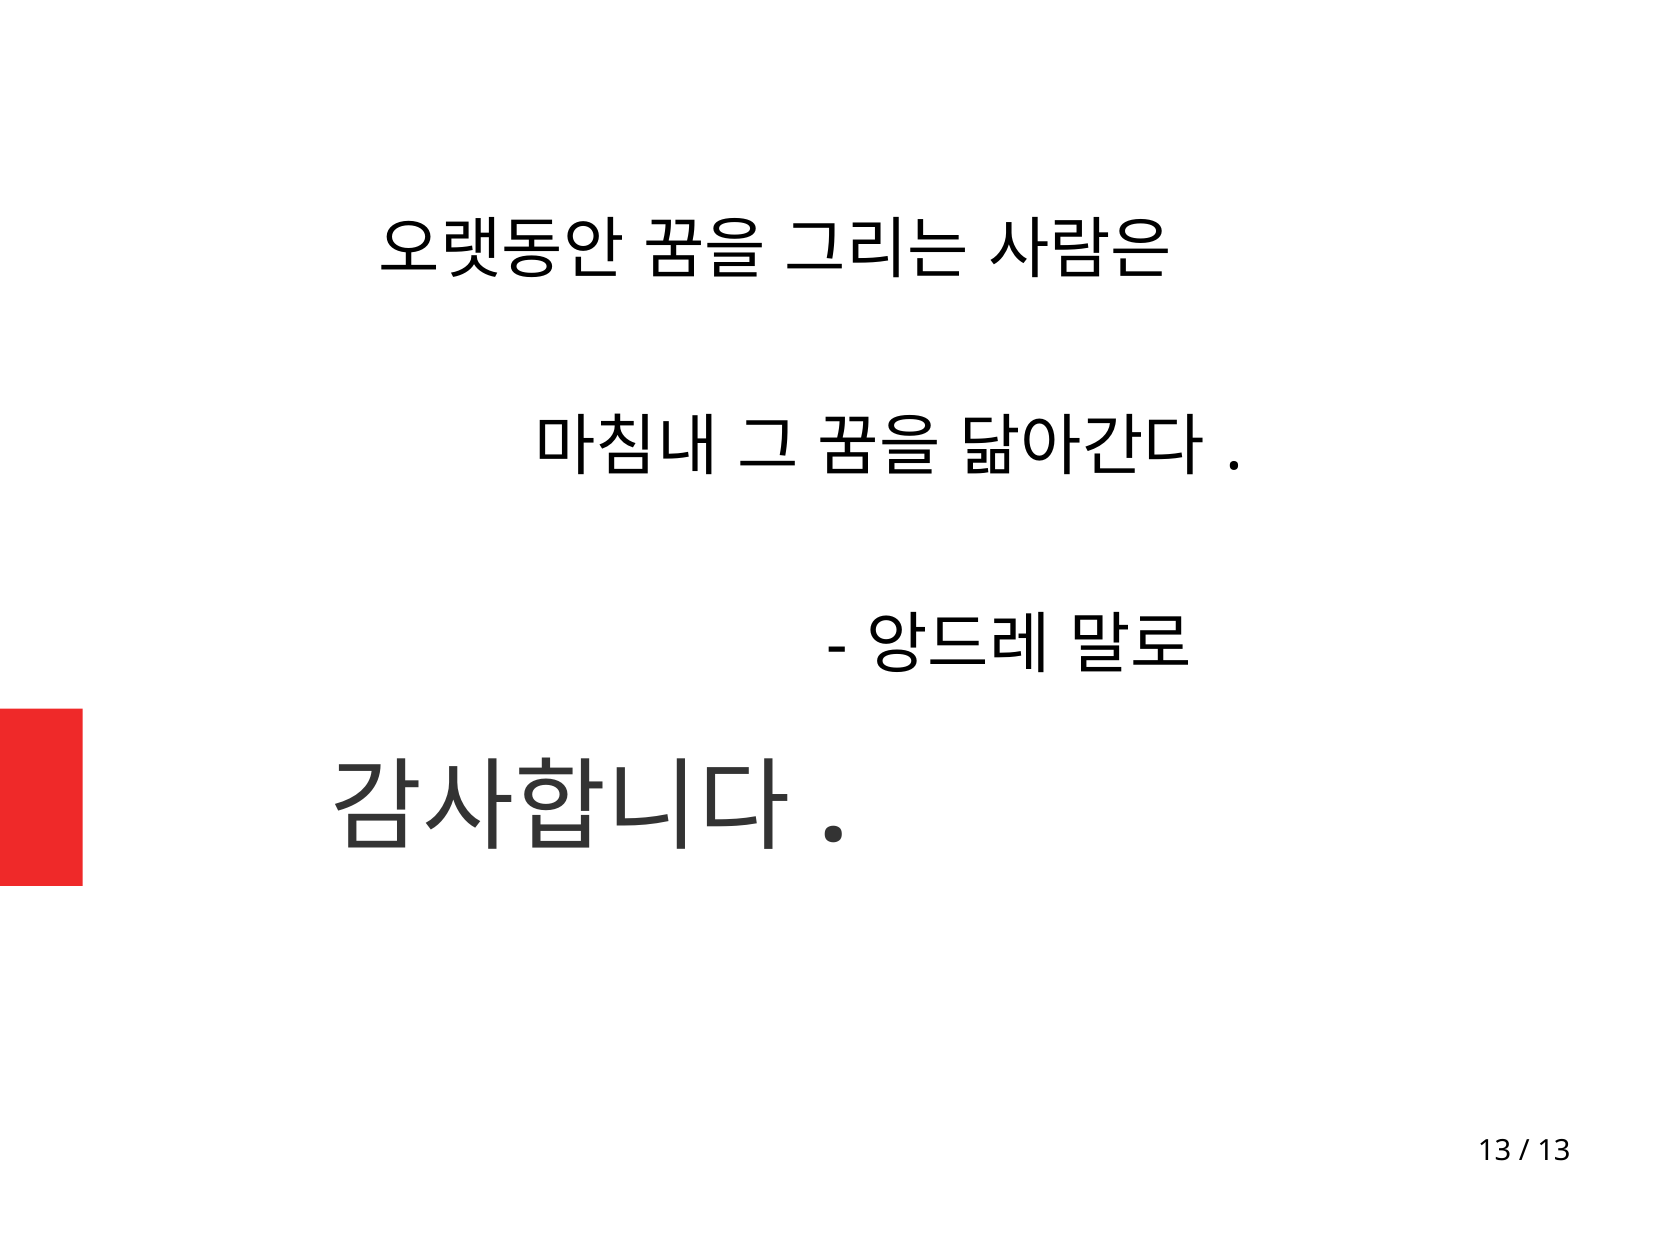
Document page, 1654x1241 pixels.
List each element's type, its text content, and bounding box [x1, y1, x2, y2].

title 감사합니다. [883, 661, 911, 668]
subtitle 오랫동안 꿈을 그리는 사람은 마침내 그 꿈을 닮아간다. -앙드레 말로 [82, 236, 1489, 646]
title 감사합니다. [330, 661, 1654, 934]
